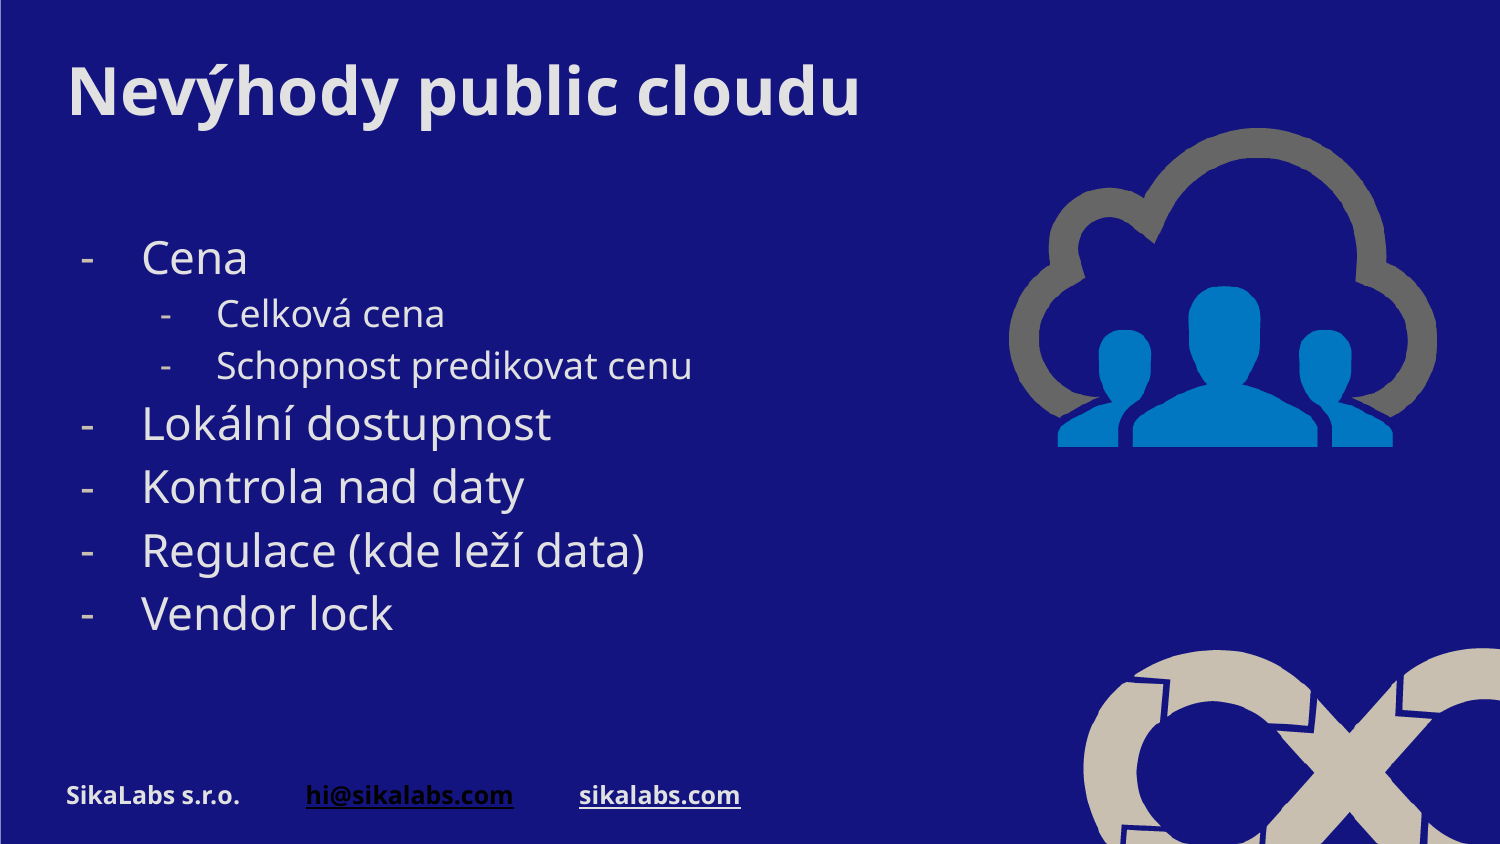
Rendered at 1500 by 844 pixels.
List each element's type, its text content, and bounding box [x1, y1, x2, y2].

list Cena Celková cena Schopnost predikovat cenu Lokální dostupnost Kontrola nad daty Regulace (kde leží data) Vendor lock [51, 205, 1437, 688]
picture [0, 0, 1500, 844]
title Nevýhody public cloudu [51, 33, 1449, 128]
